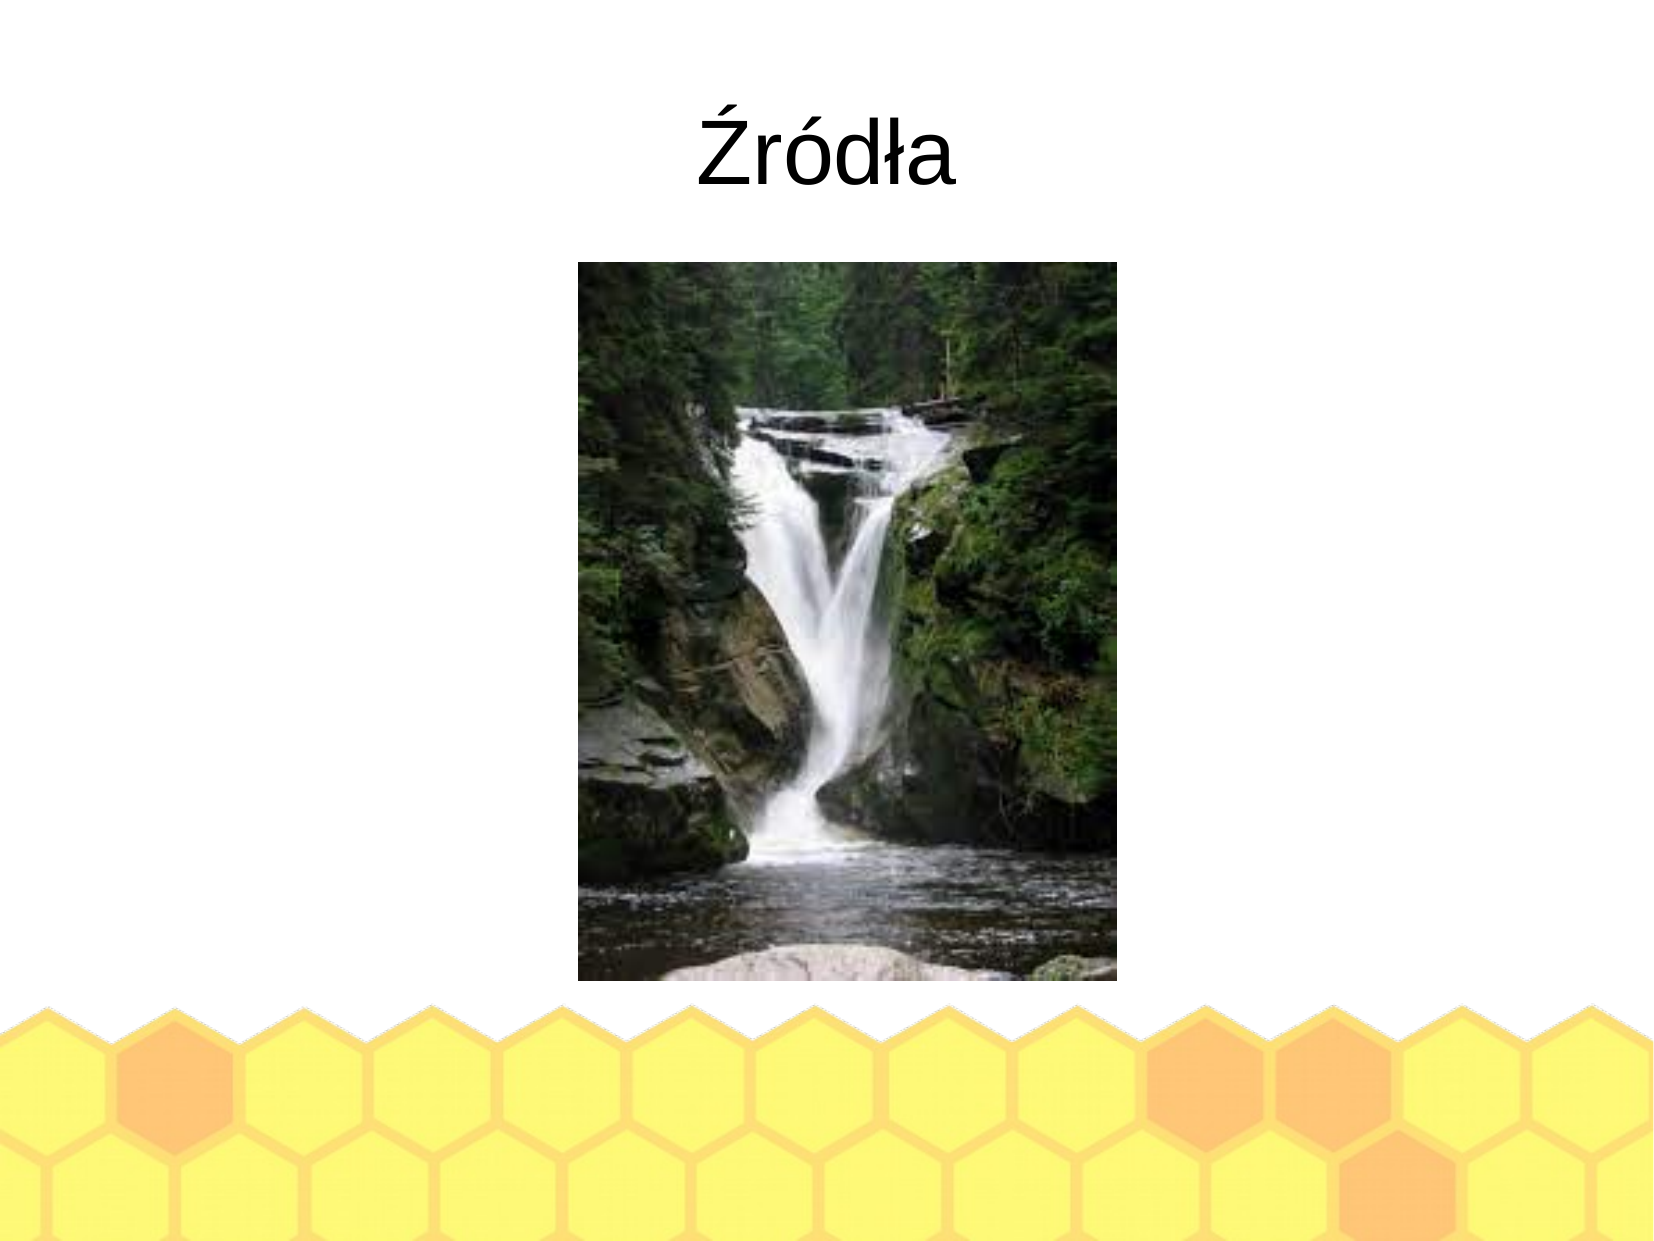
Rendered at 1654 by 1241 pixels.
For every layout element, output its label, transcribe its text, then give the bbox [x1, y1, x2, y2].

picture [0, 1001, 1654, 1241]
picture [578, 262, 1117, 981]
title Źródła [82, 49, 1571, 257]
